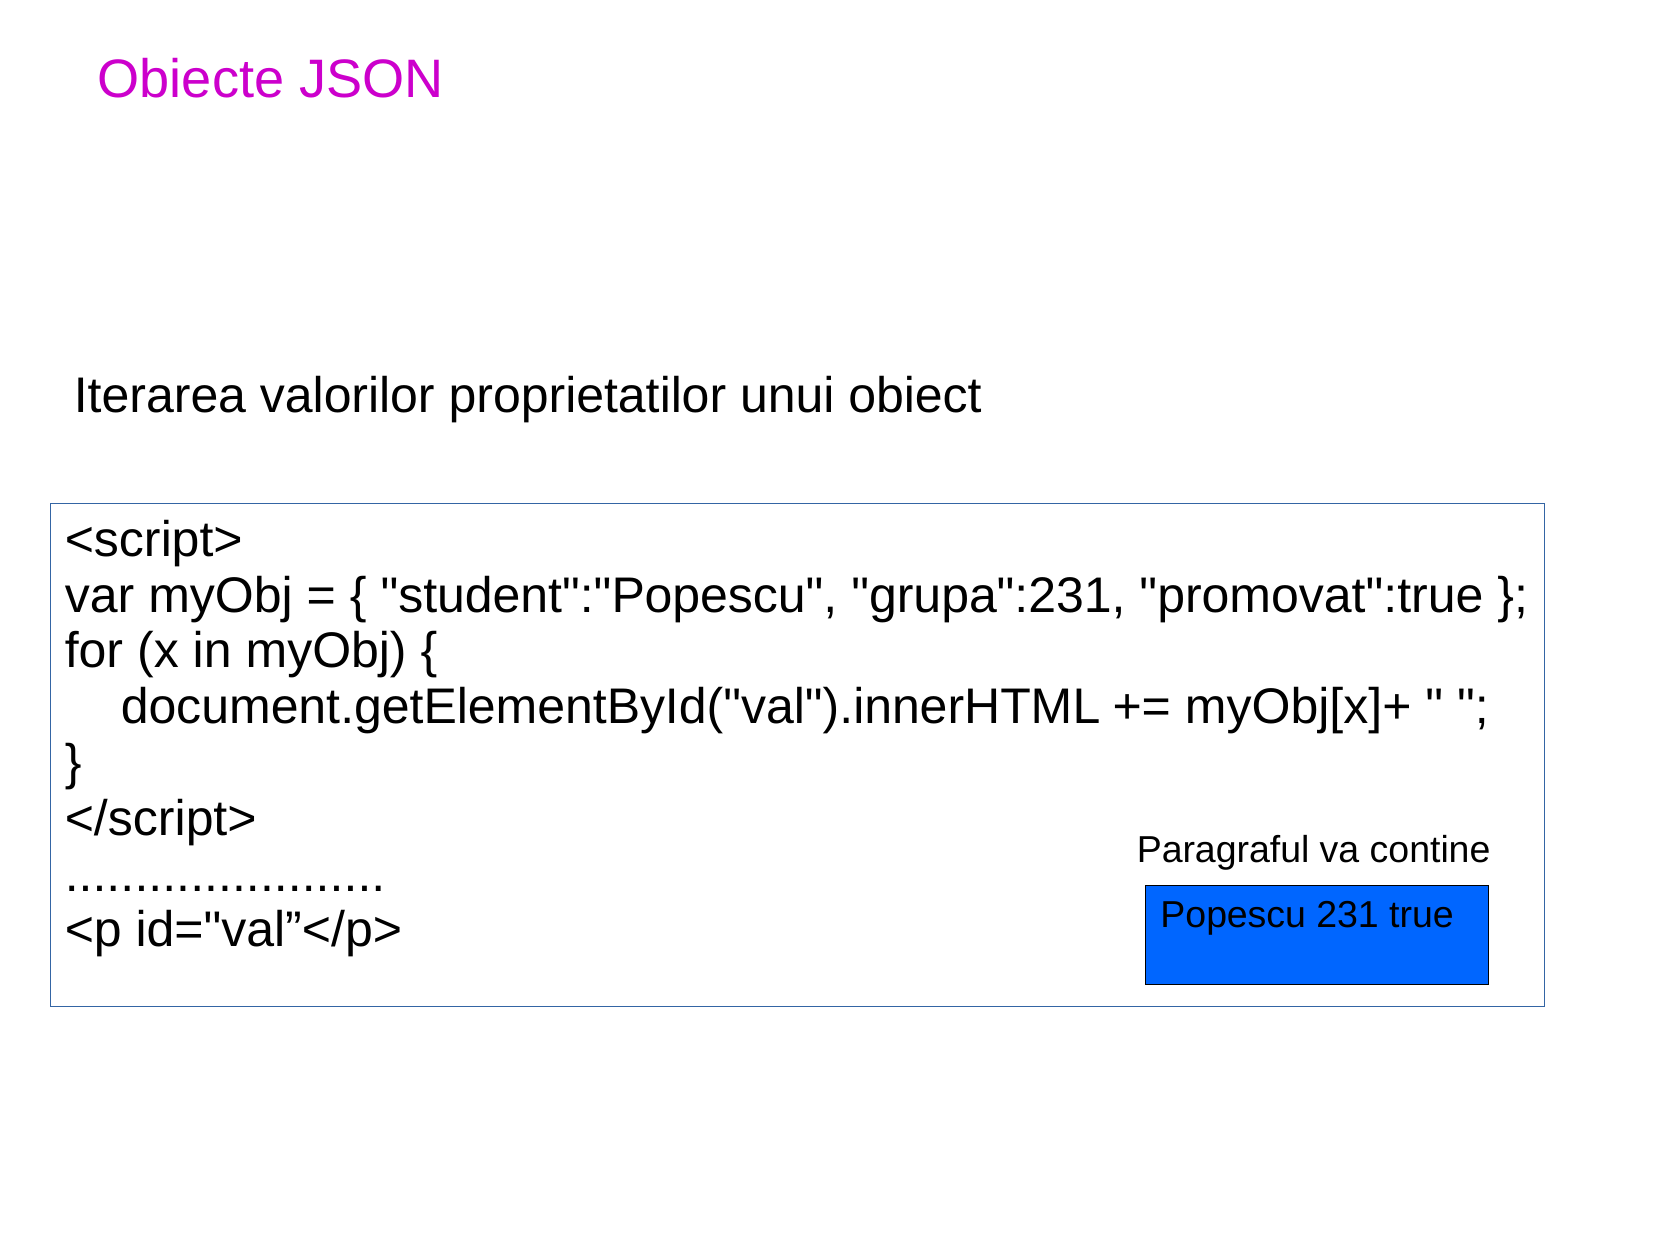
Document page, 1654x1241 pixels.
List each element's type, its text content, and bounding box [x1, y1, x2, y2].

text_box Popescu 231 true [1145, 885, 1489, 985]
text_box <script> var myObj = { "student":"Popescu", "grupa":231, "promovat":true }; for (x in myObj) { document.getElementById("val").innerHTML += myObj[x]+ " "; } </script> ....................... <p id="val”</p> [50, 503, 1545, 1007]
text_box Iterarea valorilor proprietatilor unui obiect [59, 360, 998, 487]
text_box Obiecte JSON [82, 41, 460, 117]
text_box Paragraful va contine [1122, 820, 1506, 878]
